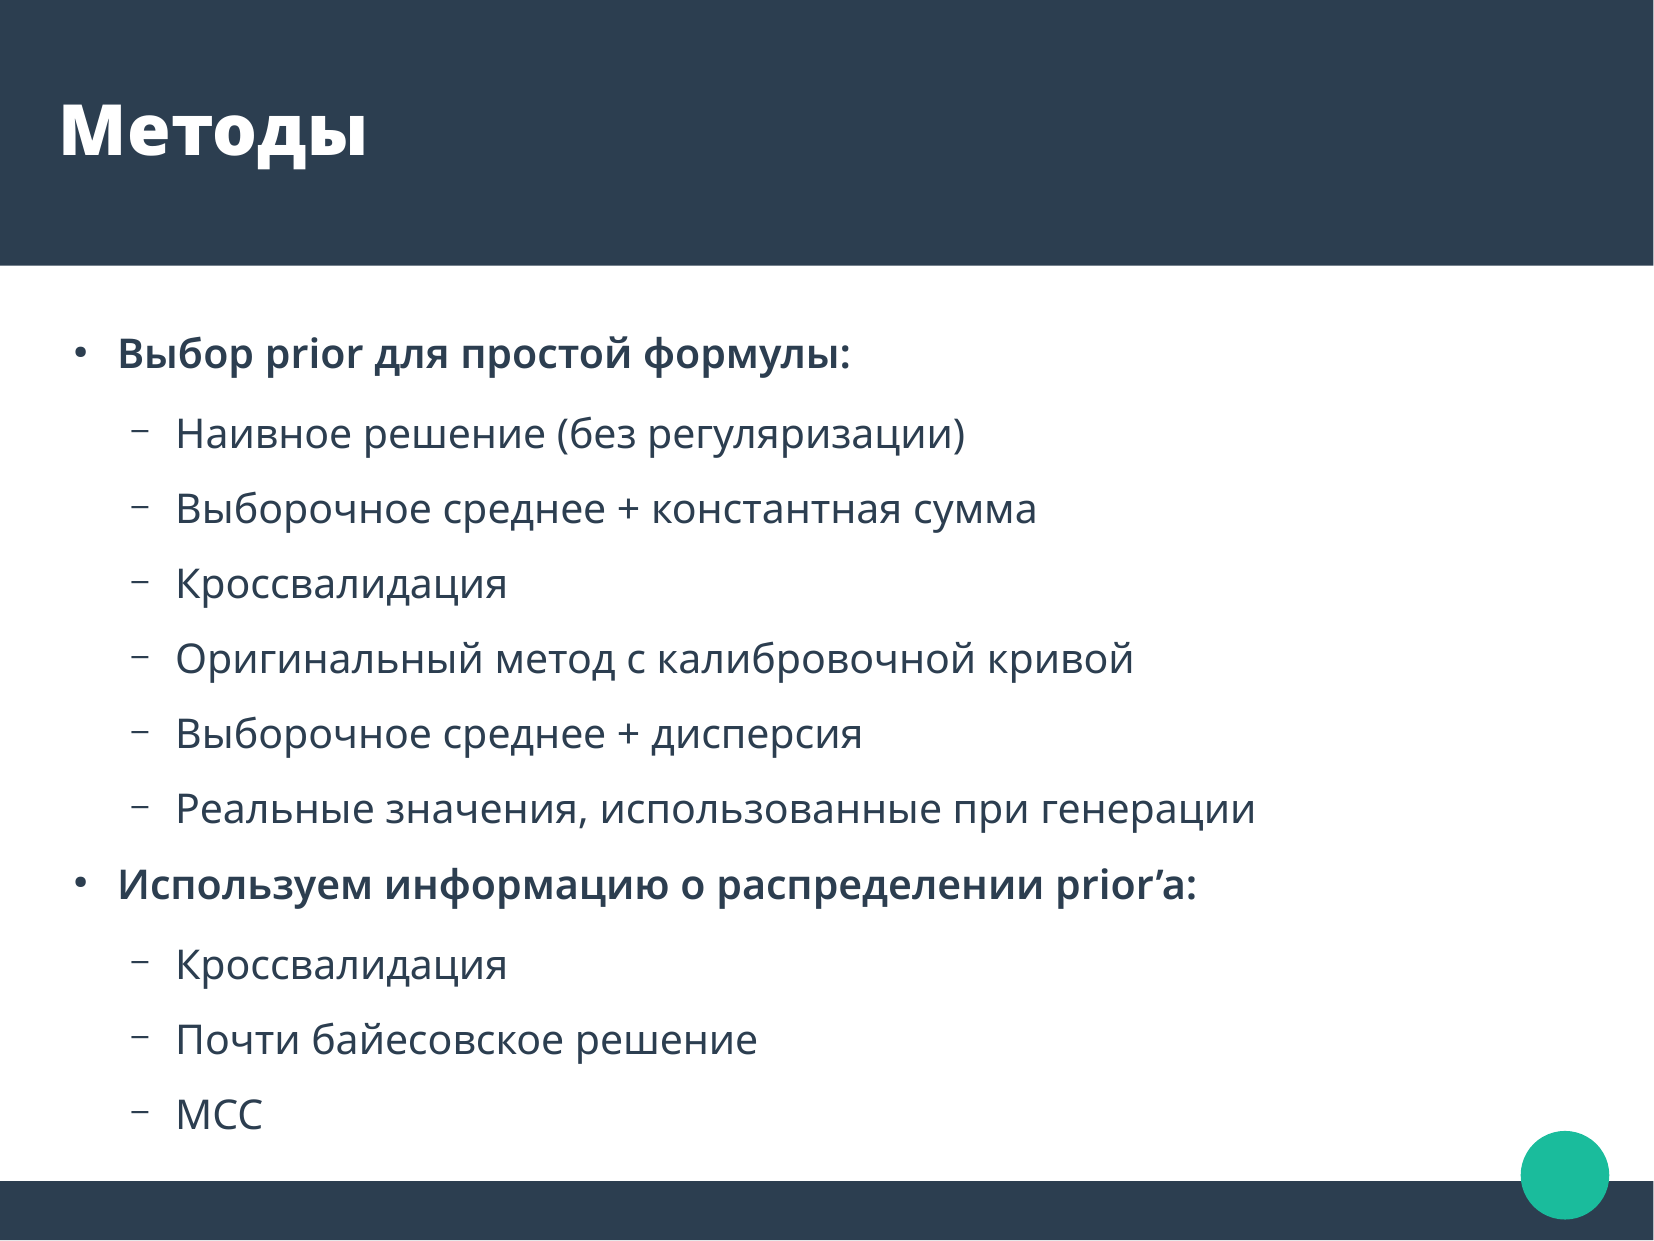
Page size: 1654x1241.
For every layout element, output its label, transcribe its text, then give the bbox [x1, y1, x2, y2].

title Методы [59, 49, 1595, 207]
list Выбор prior для простой формулы: Наивное решение (без регуляризации) Выборочное среднее + константная сумма Кроссвалидация Оригинальный метод с калибровочной кривой Выборочное среднее + дисперсия Реальные значения, использованные при генерации Используем информацию о распределении prior’a: Кроссвалидация Почти байесовское решение МСС [59, 324, 1595, 1152]
